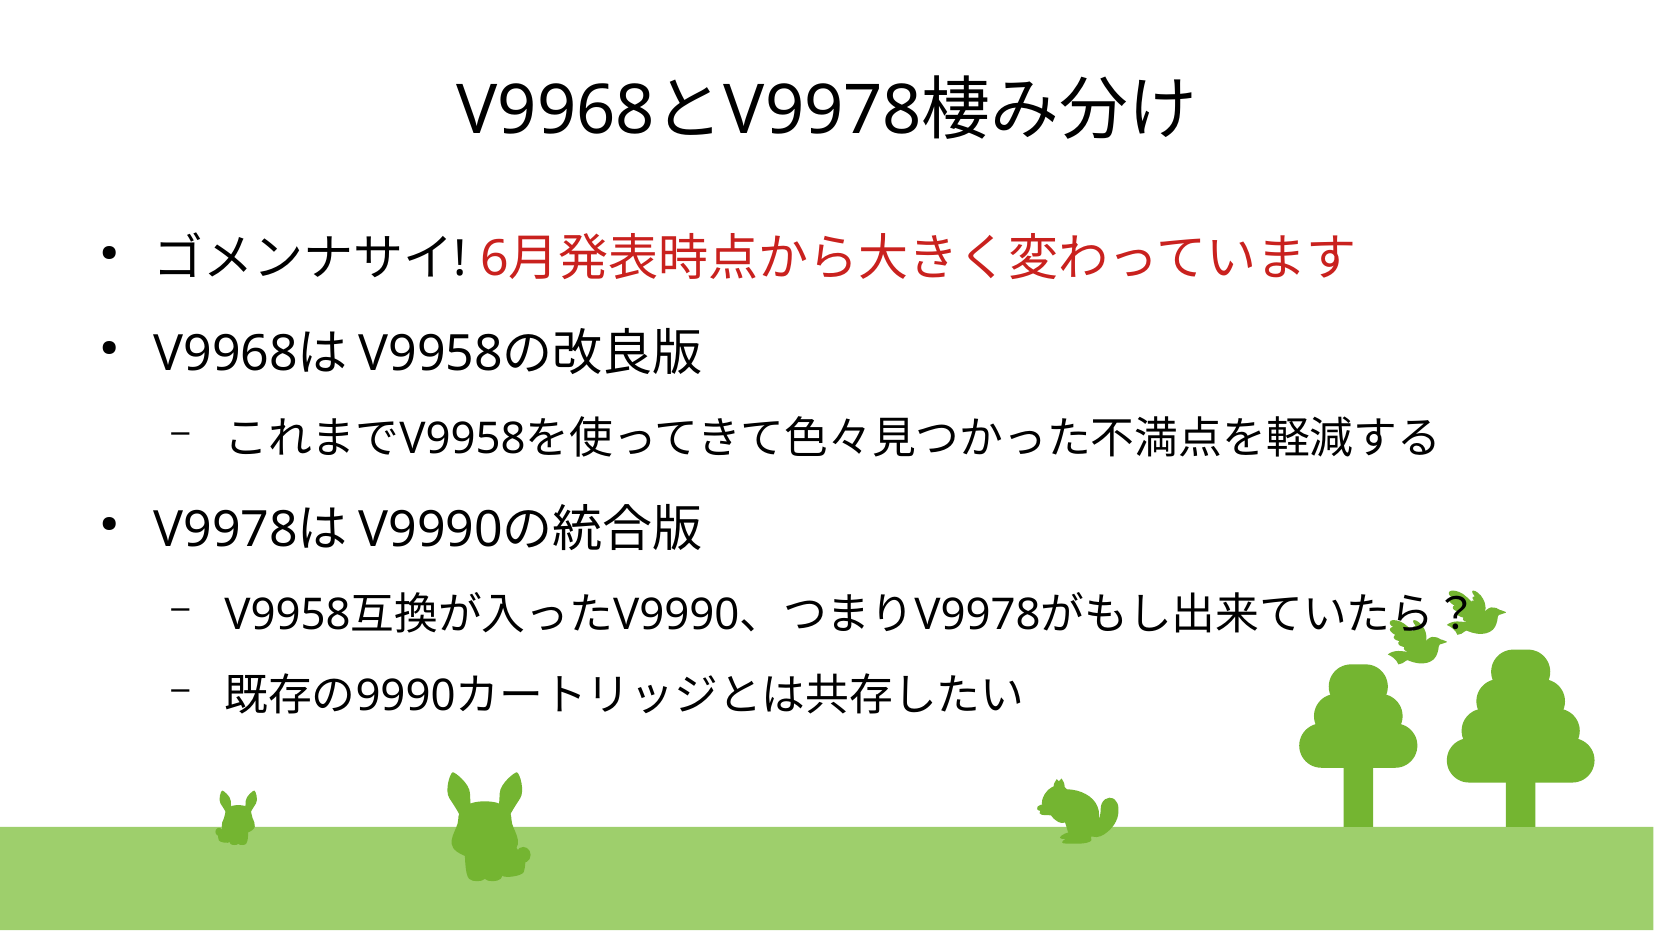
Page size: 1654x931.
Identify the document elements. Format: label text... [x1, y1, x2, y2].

title V9968とV9978棲み分け [88, 29, 1565, 178]
list ゴメンナサイ! 6月発表時点から大きく変わっています V9968は V9958の改良版 これまでV9958を使ってきて色々見つかった不満点を軽減する V9978は V9990の統合版 V9958互換が入ったV9990、つまりV9978がもし出来ていたら？ 既存の9990カートリッジとは共存したい [82, 217, 1571, 758]
